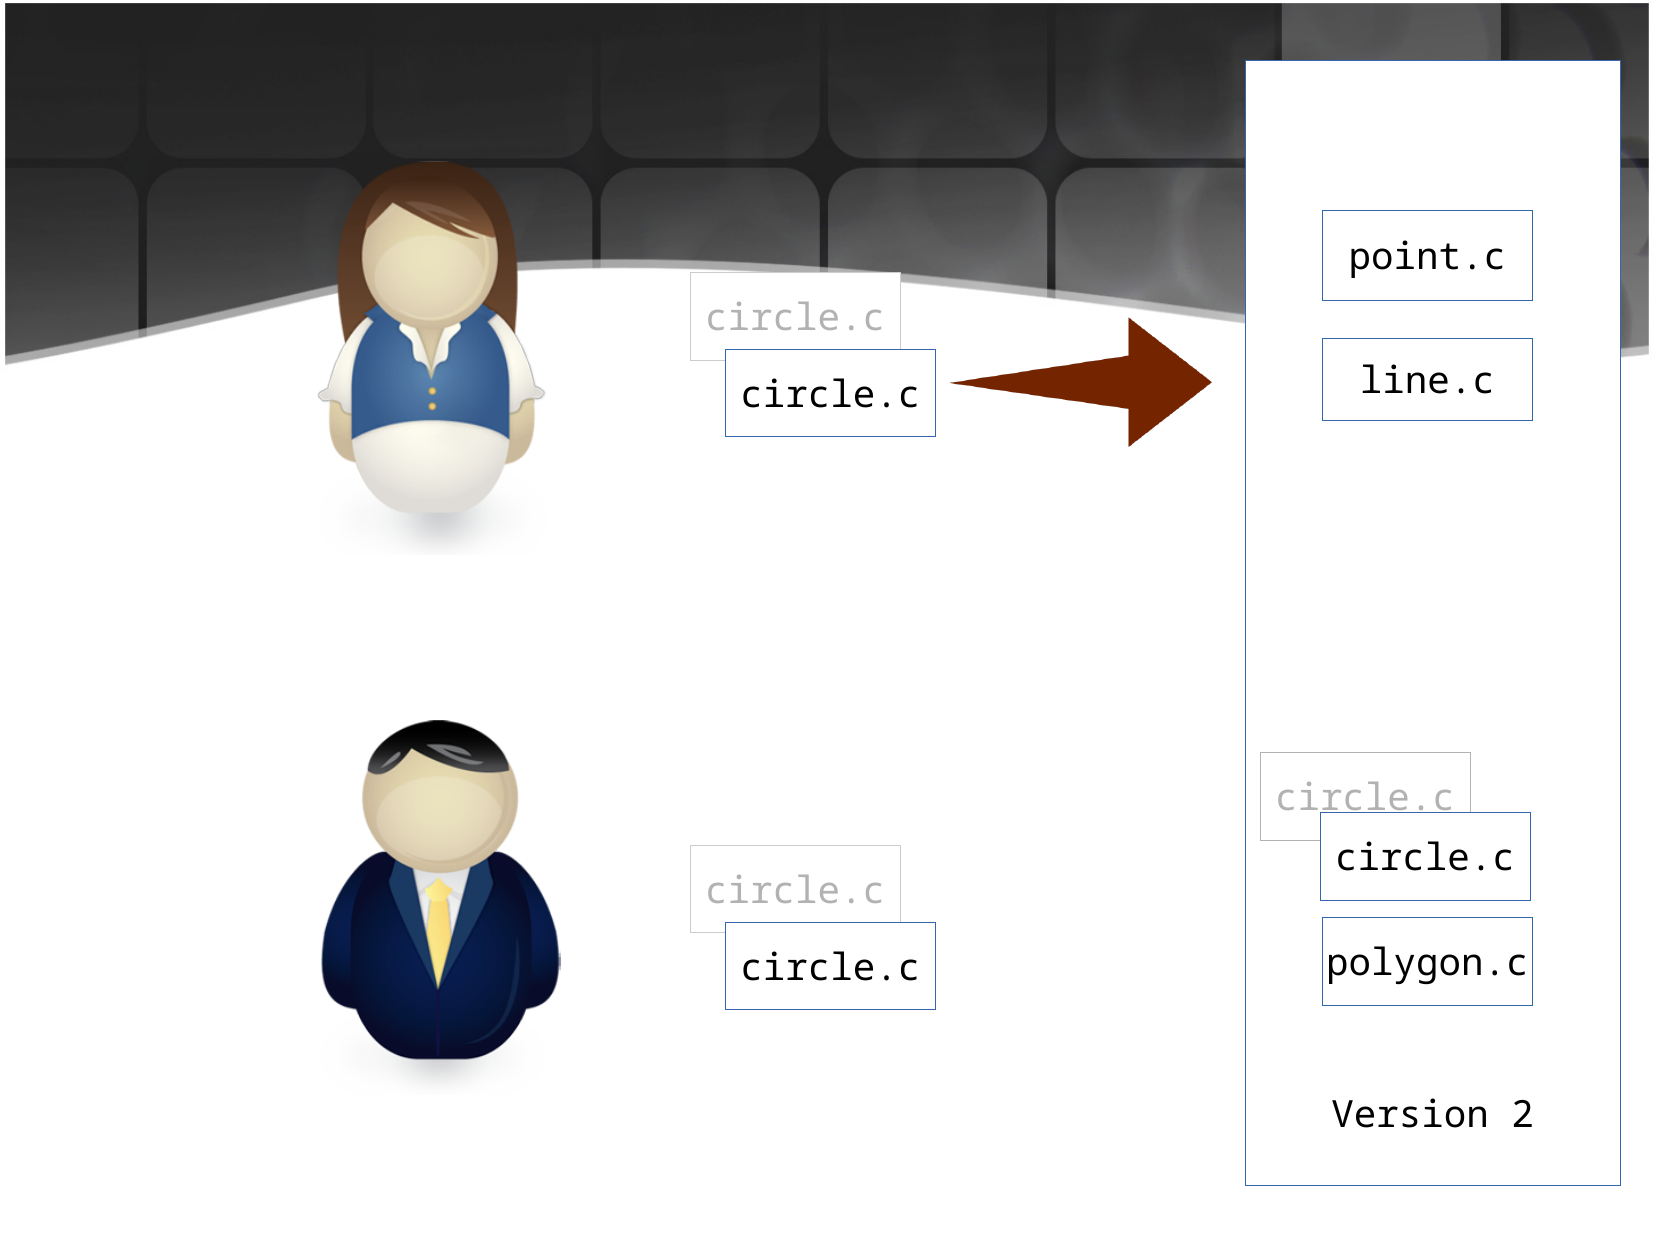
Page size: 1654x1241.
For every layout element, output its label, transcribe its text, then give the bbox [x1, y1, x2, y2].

text_box circle.c [725, 349, 936, 437]
text_box Version 2 [1275, 1080, 1591, 1139]
text_box circle.c [725, 922, 936, 1010]
text_box polygon.c [1322, 917, 1533, 1006]
text_box circle.c [1320, 812, 1531, 901]
picture [0, 0, 1654, 1241]
text_box circle.c [690, 845, 901, 933]
text_box circle.c [1260, 752, 1471, 841]
text_box line.c [1322, 338, 1533, 421]
text_box point.c [1322, 210, 1533, 301]
text_box [1245, 60, 1621, 1186]
text_box circle.c [690, 272, 901, 361]
